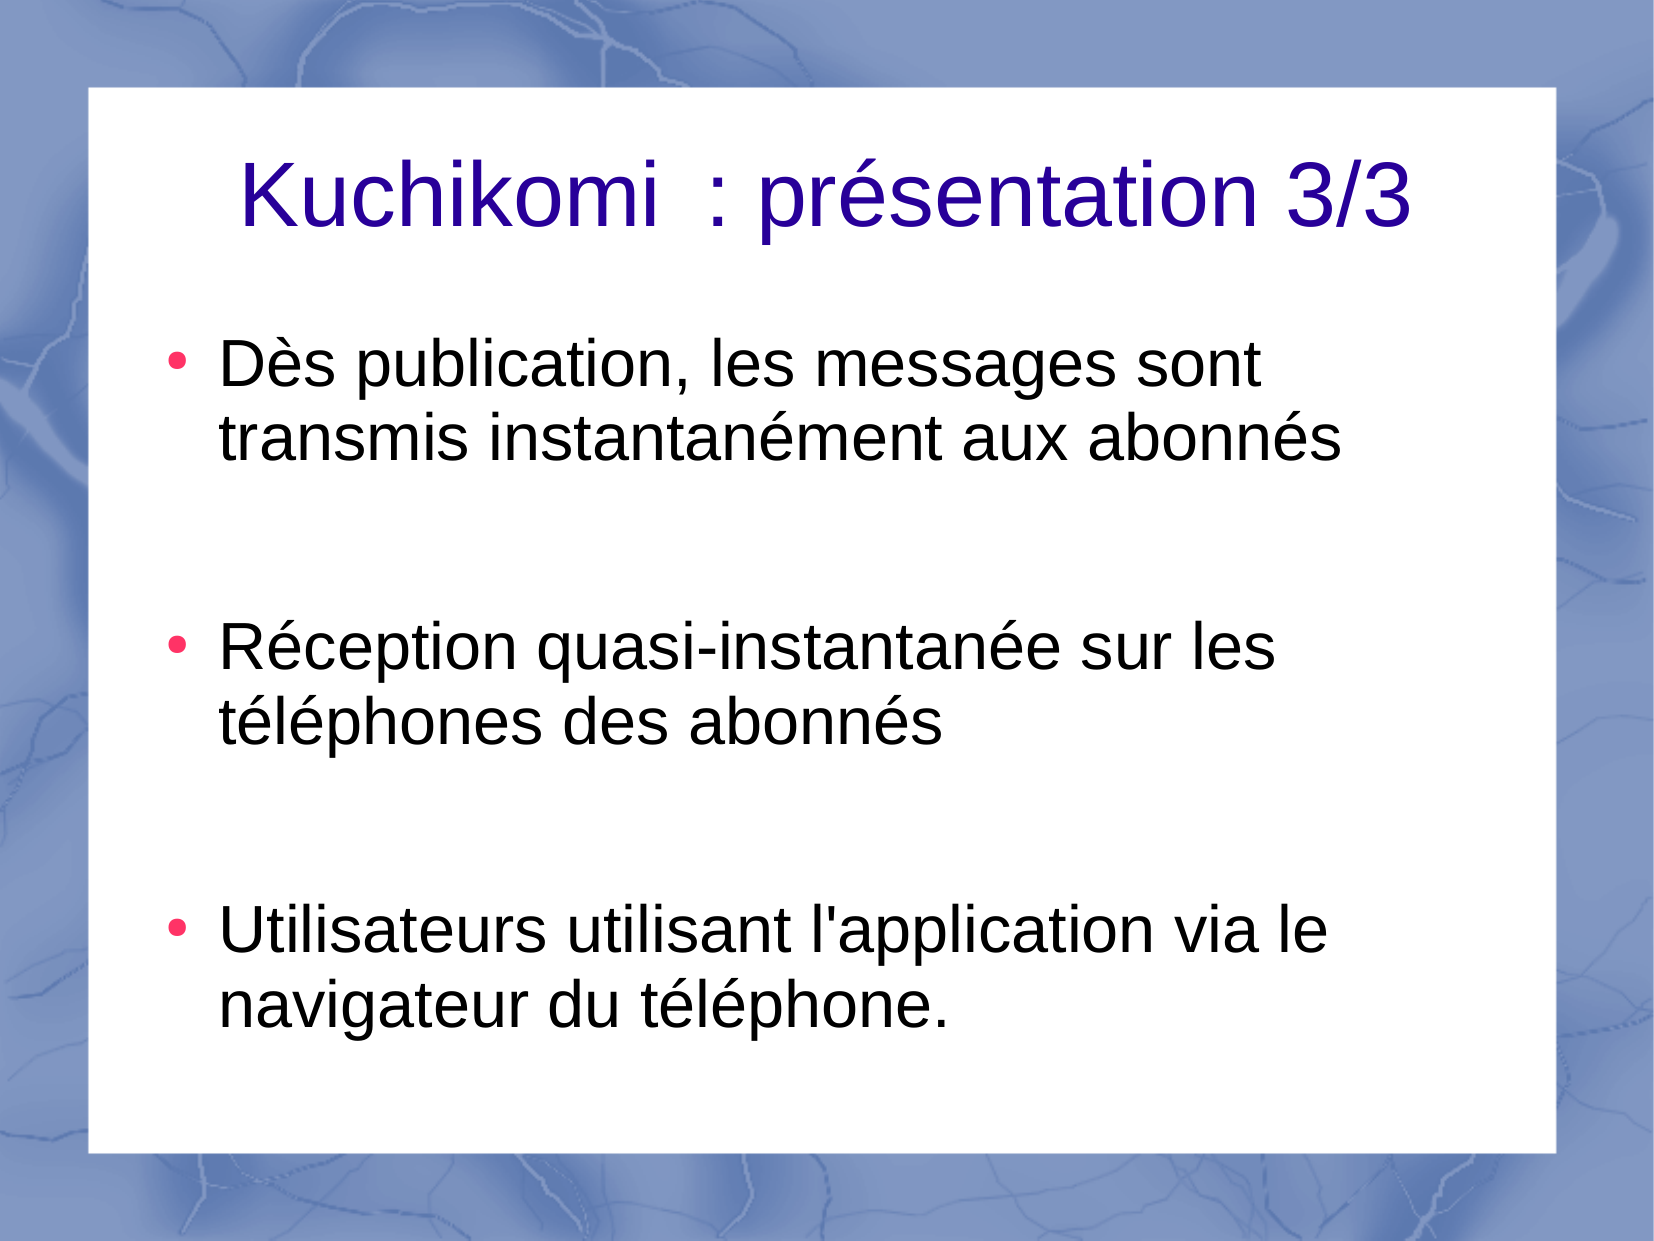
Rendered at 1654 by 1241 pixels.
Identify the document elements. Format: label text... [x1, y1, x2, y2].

list Dès publication, les messages sont transmis instantanément aux abonnés Réception quasi-instantanée sur les téléphones des abonnés Utilisateurs utilisant l'application via le navigateur du téléphone. [147, 325, 1506, 1045]
picture [0, 0, 1654, 1241]
title Kuchikomi : présentation 3/3 [118, 90, 1536, 298]
